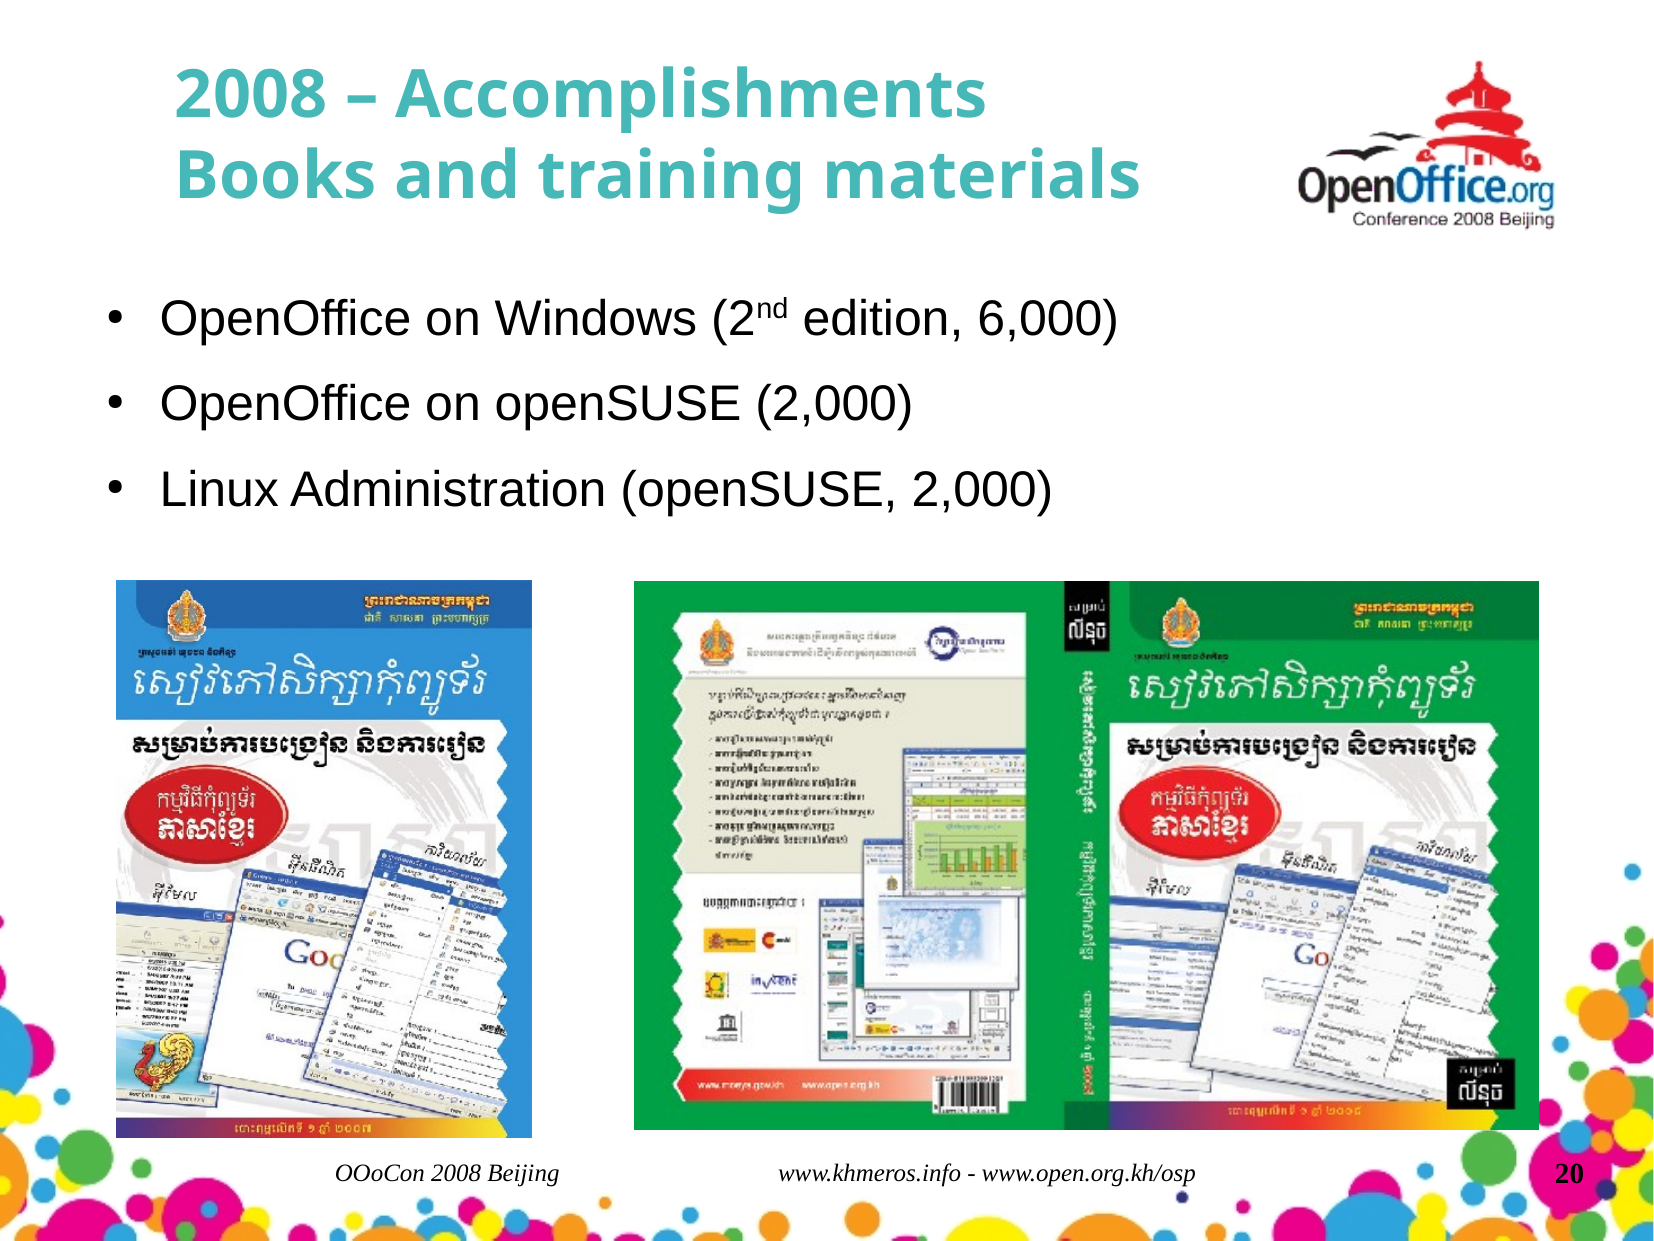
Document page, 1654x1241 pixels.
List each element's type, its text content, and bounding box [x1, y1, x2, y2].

picture [1285, 51, 1569, 250]
text_box 2008 – Accomplishments Books and training materials [160, 44, 1157, 224]
list OpenOffice on Windows (2nd edition, 6,000) OpenOffice on openSUSE (2,000) Linux Administration (openSUSE, 2,000) [88, 290, 1577, 560]
picture [0, 580, 1654, 1241]
